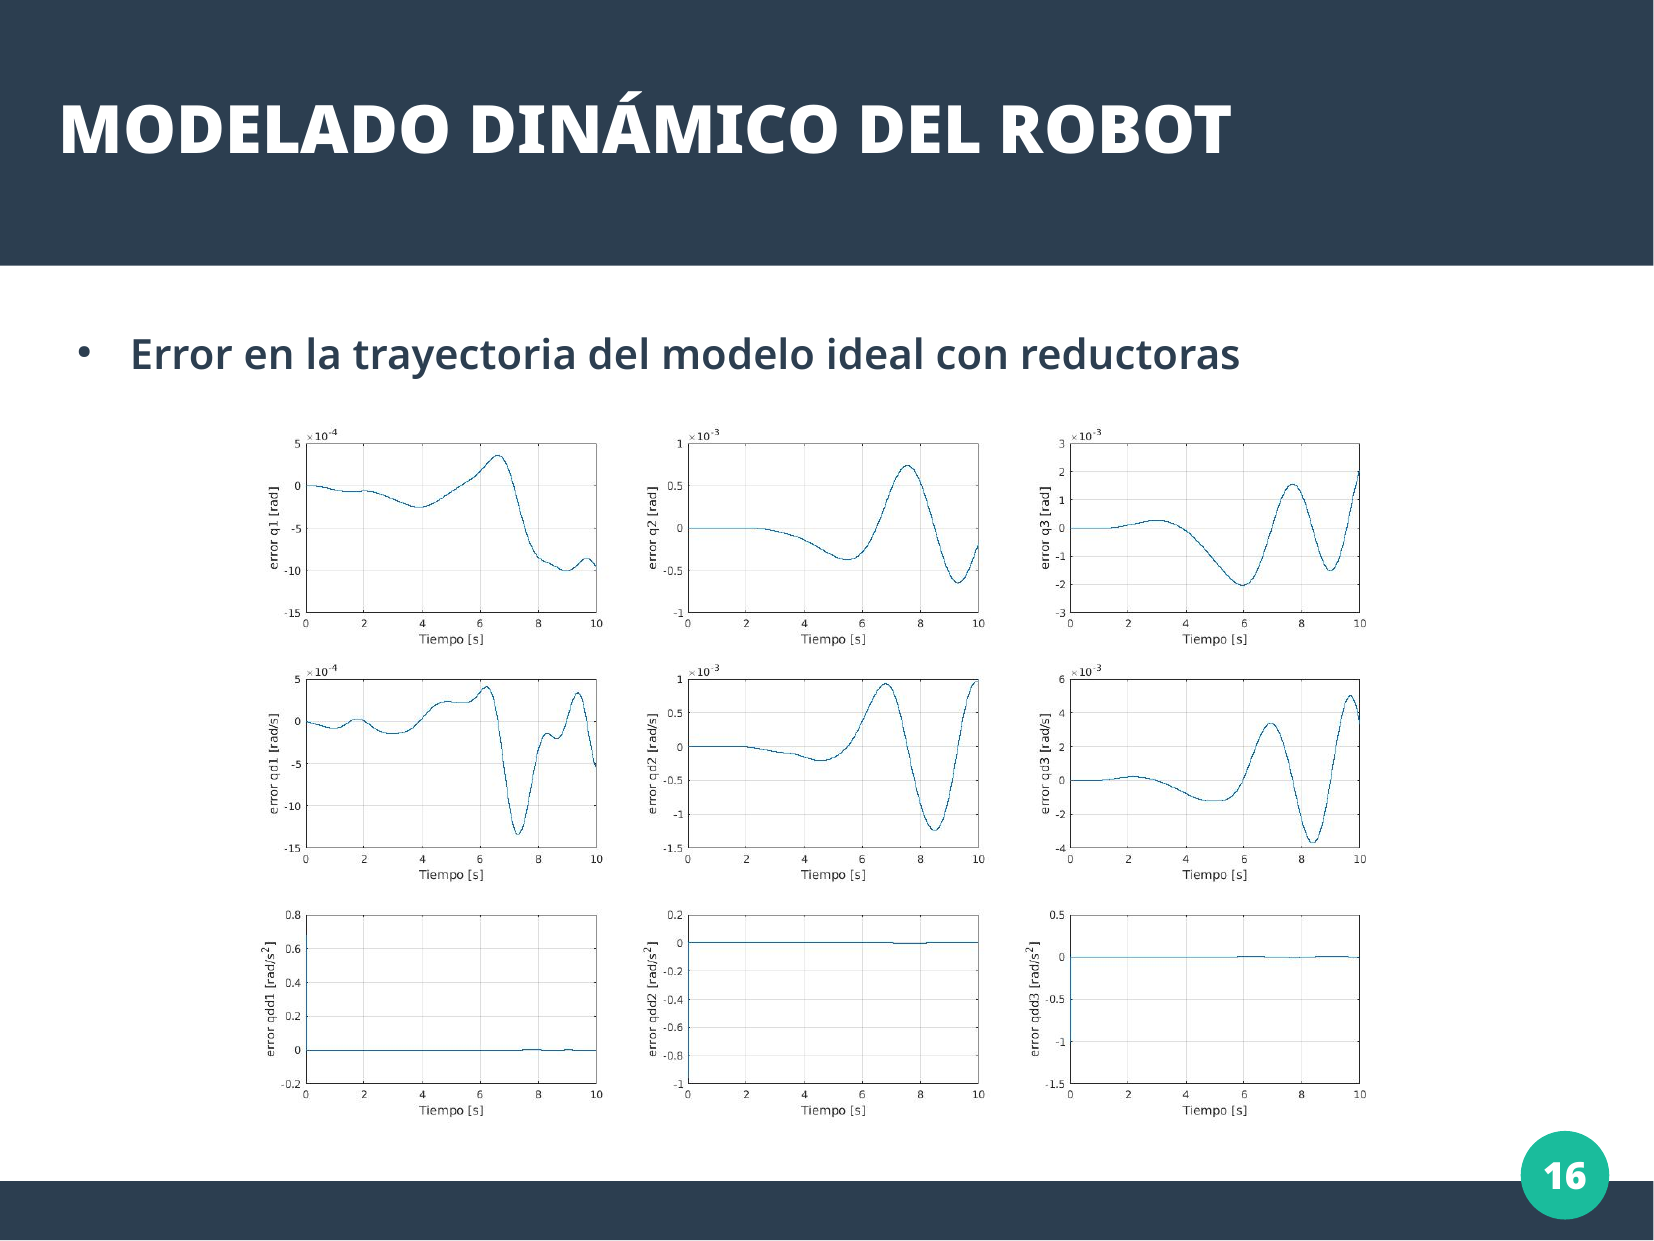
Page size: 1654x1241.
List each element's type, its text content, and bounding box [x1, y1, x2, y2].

list Error en la trayectoria del modelo ideal con reductoras [59, 324, 1595, 1152]
picture [129, 384, 1489, 1170]
title MODELADO DINÁMICO DEL ROBOT [59, 49, 1595, 207]
